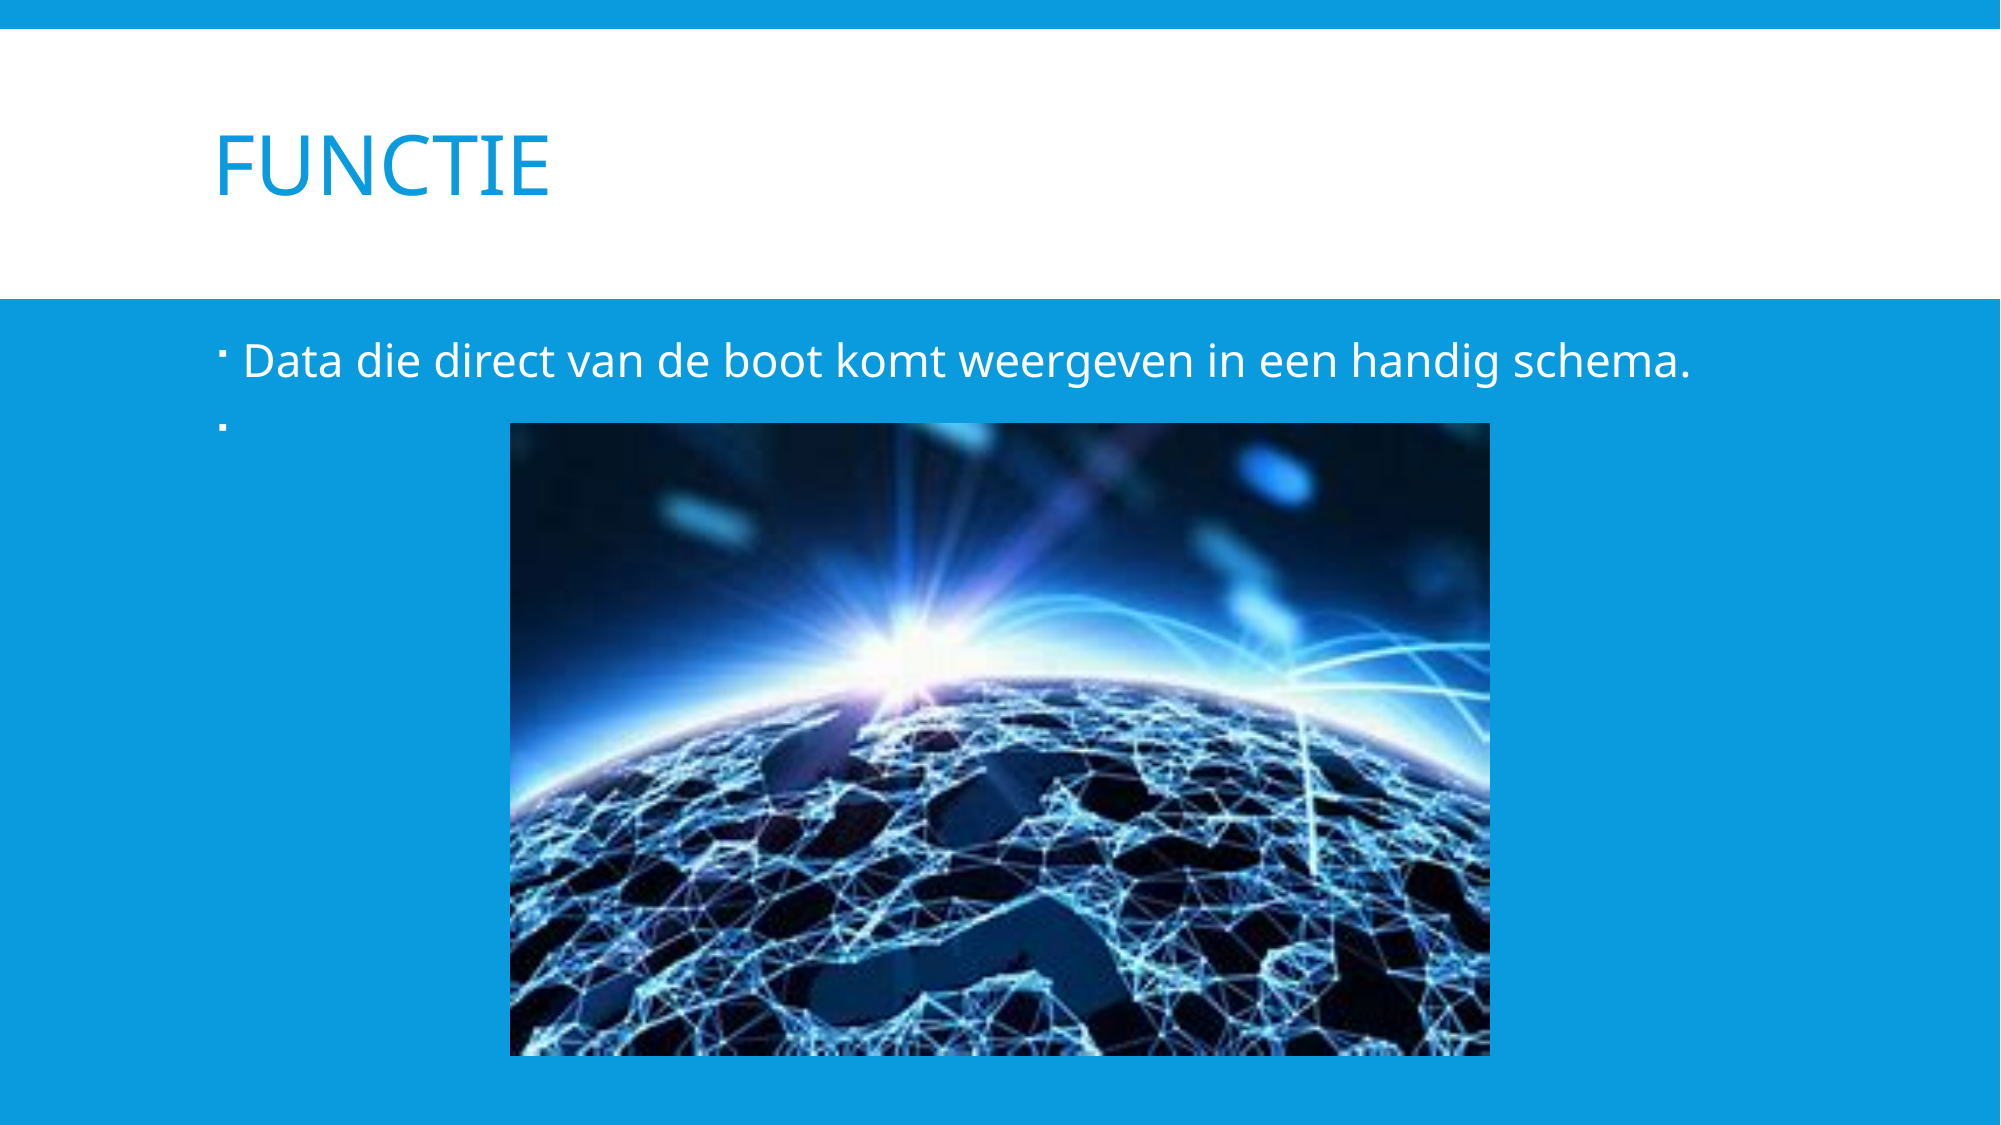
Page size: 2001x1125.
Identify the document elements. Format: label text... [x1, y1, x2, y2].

list Data die direct van de boot komt weergeven in een handig schema. [197, 329, 1803, 1021]
title Functie [197, 46, 1803, 295]
picture [511, 424, 1489, 1055]
